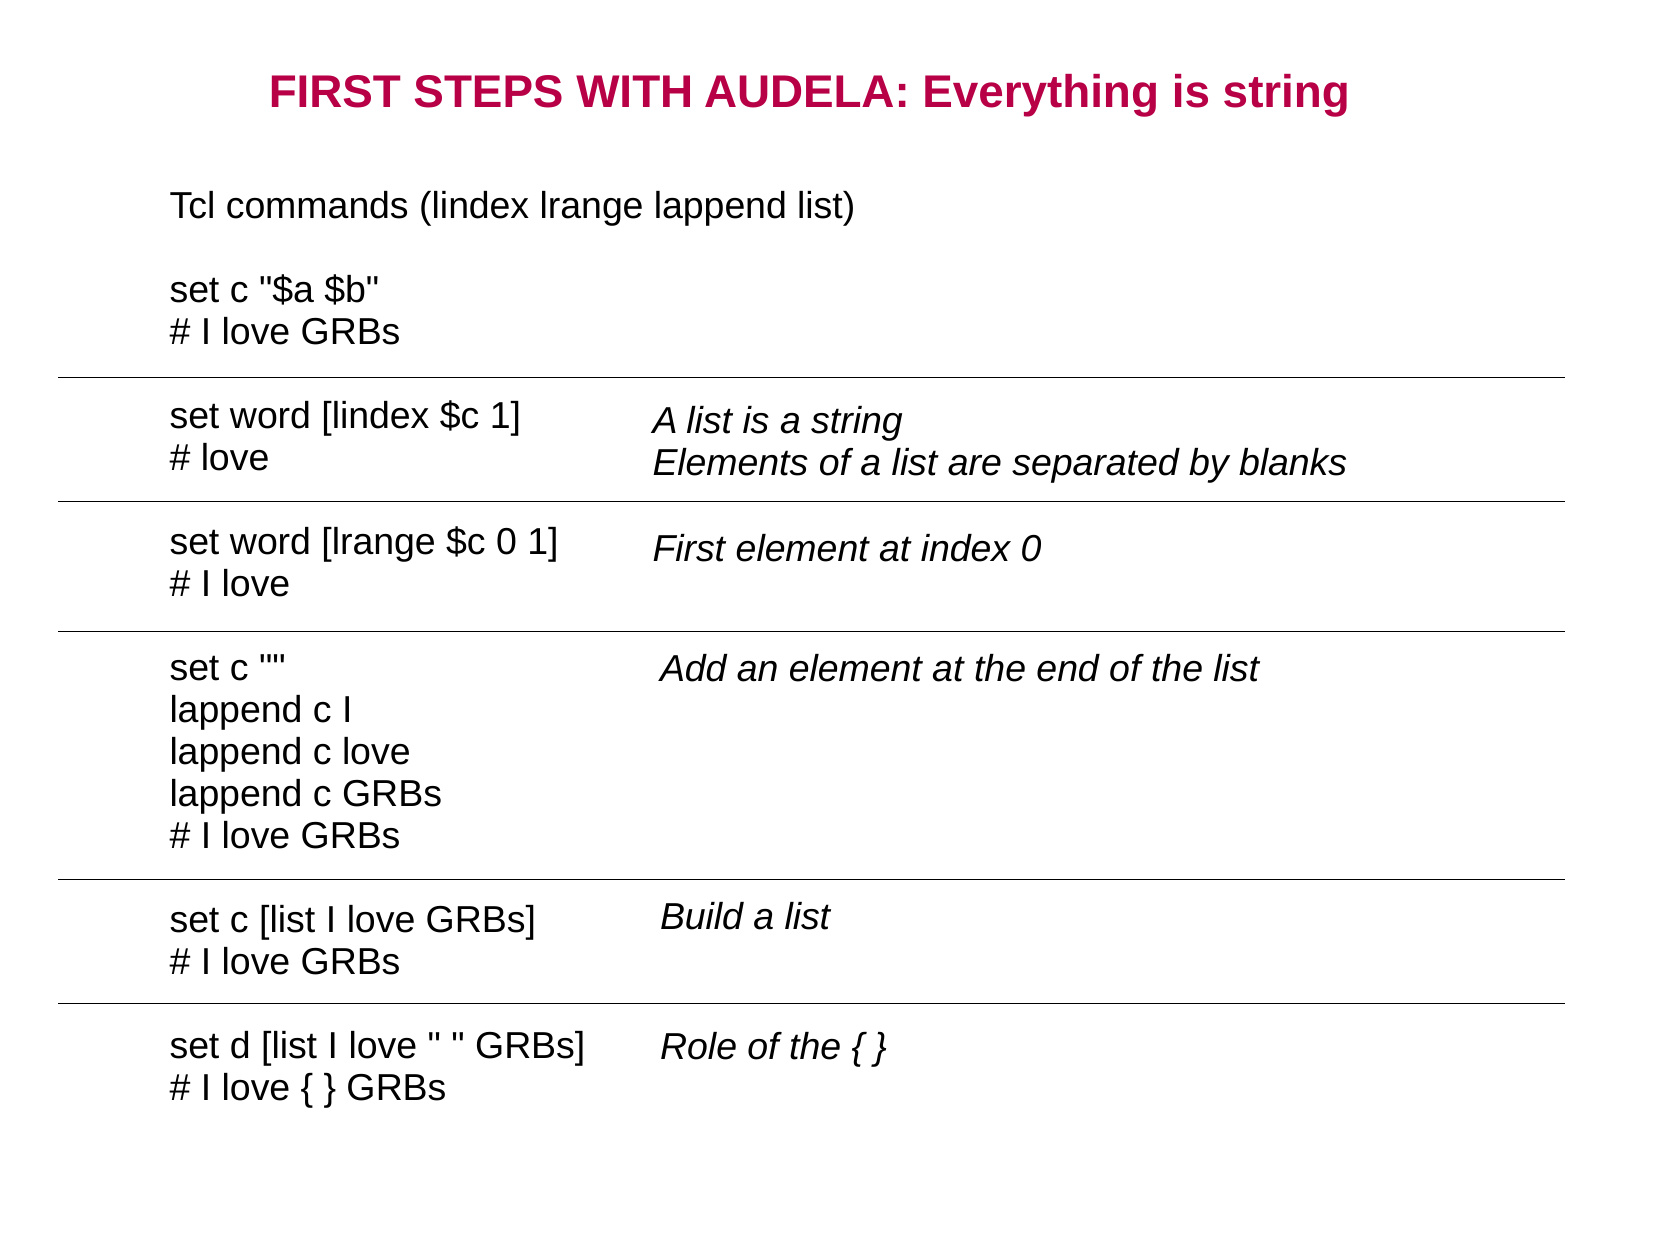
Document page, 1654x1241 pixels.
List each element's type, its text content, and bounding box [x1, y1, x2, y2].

text_box A list is a string Elements of a list are separated by blanks [637, 392, 1363, 491]
text_box Role of the { } [645, 1018, 913, 1075]
text_box Tcl commands (lindex lrange lappend list) set c "$a $b" # I love GRBs set word [lindex $c 1] # love set word [lrange $c 0 1] # I love set c "" lappend c I lappend c love lappend c GRBs # I love GRBs set c [list I love GRBs] # I love GRBs set d [list I love " " GRBs] # I love { } GRBs [154, 177, 871, 377]
text_box First element at index 0 [637, 519, 1057, 577]
text_box Tcl commands (lindex lrange lappend list) set c "$a $b" # I love GRBs set word [lindex $c 1] # love set word [lrange $c 0 1] # I love set c "" lappend c I lappend c love lappend c GRBs # I love GRBs set c [list I love GRBs] # I love GRBs set d [list I love " " GRBs] # I love { } GRBs [154, 880, 871, 1003]
text_box Build a list [645, 888, 846, 945]
text_box Add an element at the end of the list [645, 640, 1275, 697]
text_box Tcl commands (lindex lrange lappend list) set c "$a $b" # I love GRBs set word [lindex $c 1] # love set word [lrange $c 0 1] # I love set c "" lappend c I lappend c love lappend c GRBs # I love GRBs set c [list I love GRBs] # I love GRBs set d [list I love " " GRBs] # I love { } GRBs [154, 1004, 871, 1160]
text_box Tcl commands (lindex lrange lappend list) set c "$a $b" # I love GRBs set word [lindex $c 1] # love set word [lrange $c 0 1] # I love set c "" lappend c I lappend c love lappend c GRBs # I love GRBs set c [list I love GRBs] # I love GRBs set d [list I love " " GRBs] # I love { } GRBs [154, 378, 871, 501]
text_box FIRST STEPS WITH AUDELA: Everything is string [253, 59, 1366, 127]
text_box Tcl commands (lindex lrange lappend list) set c "$a $b" # I love GRBs set word [lindex $c 1] # love set word [lrange $c 0 1] # I love set c "" lappend c I lappend c love lappend c GRBs # I love GRBs set c [list I love GRBs] # I love GRBs set d [list I love " " GRBs] # I love { } GRBs [154, 502, 871, 631]
text_box Tcl commands (lindex lrange lappend list) set c "$a $b" # I love GRBs set word [lindex $c 1] # love set word [lrange $c 0 1] # I love set c "" lappend c I lappend c love lappend c GRBs # I love GRBs set c [list I love GRBs] # I love GRBs set d [list I love " " GRBs] # I love { } GRBs [154, 632, 871, 879]
